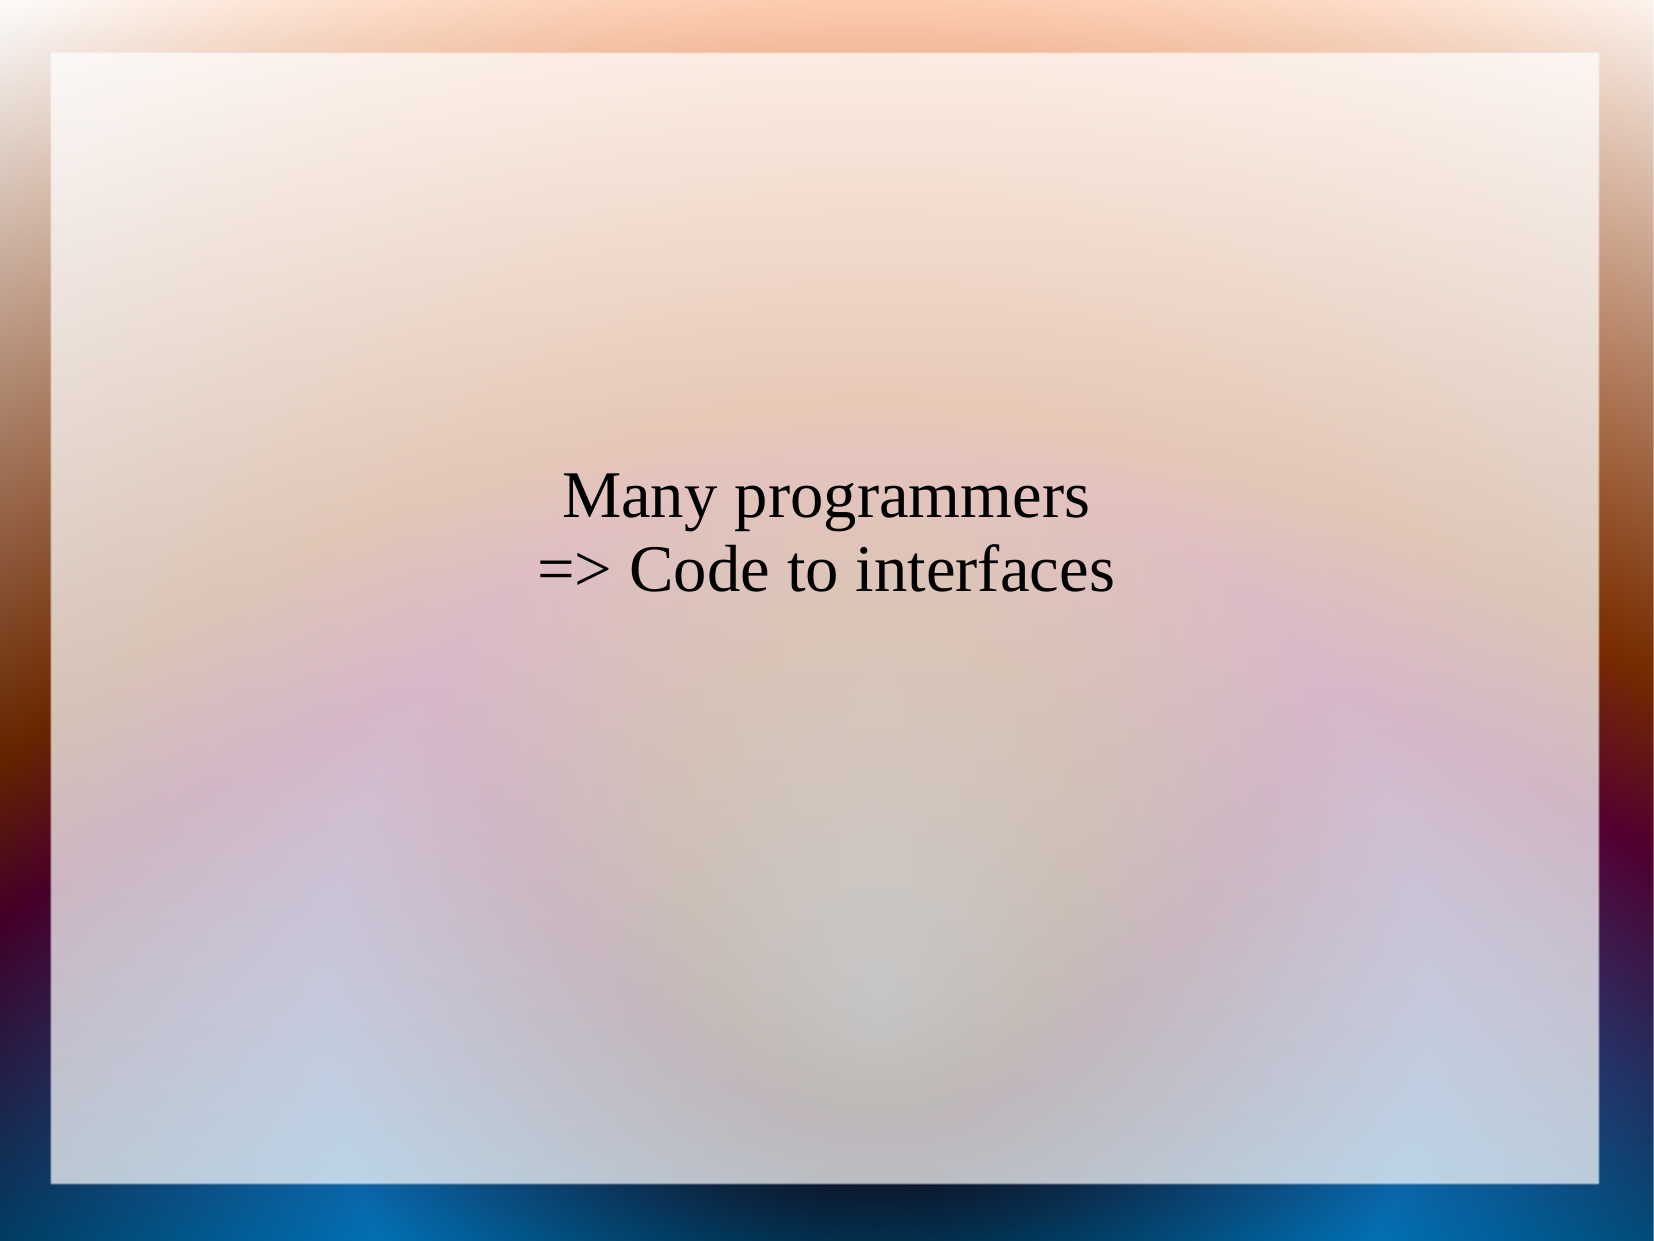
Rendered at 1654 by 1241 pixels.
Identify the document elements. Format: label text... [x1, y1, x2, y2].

subtitle Many programmers => Code to interfaces [82, 55, 1571, 1010]
picture [0, 0, 1654, 1241]
